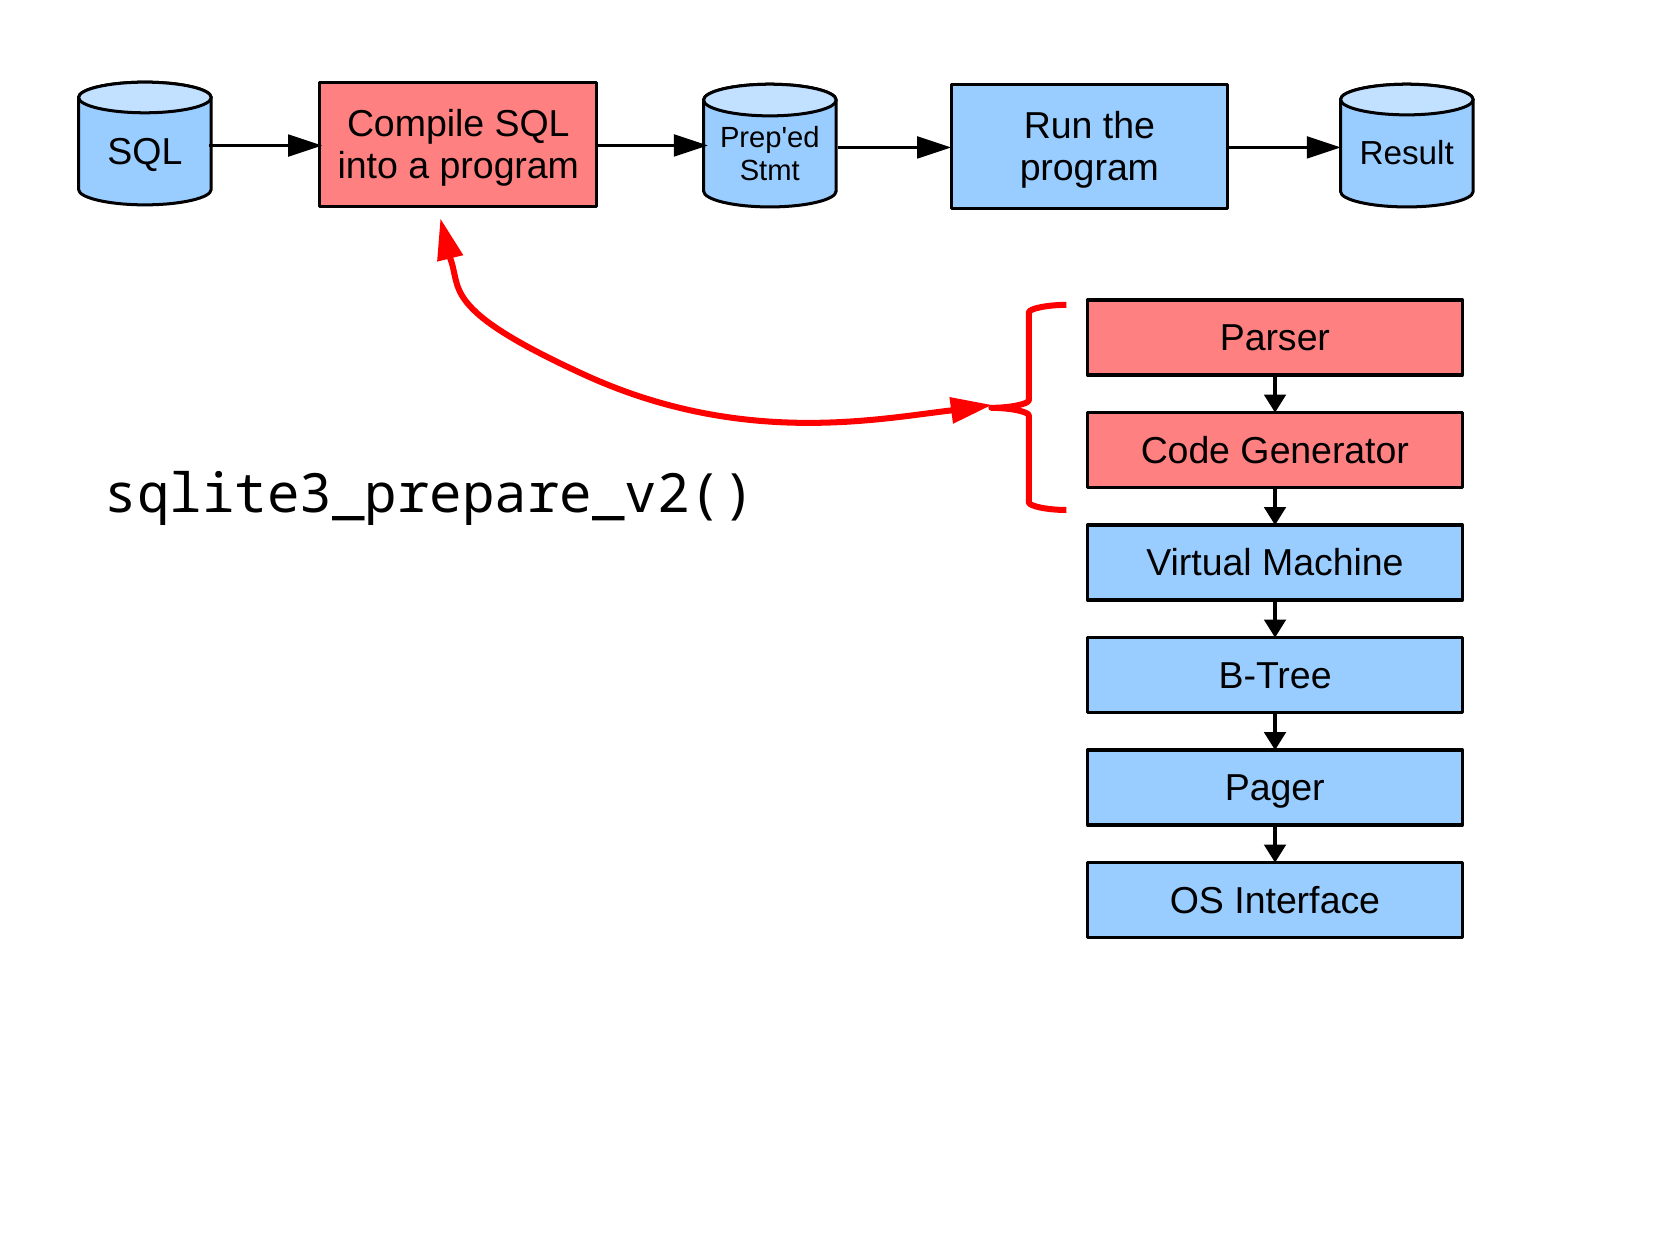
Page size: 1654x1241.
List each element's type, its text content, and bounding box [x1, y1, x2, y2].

text_box Compile SQL into a program [319, 82, 597, 207]
text_box A0 [1340, 84, 1474, 115]
text_box 0-240 [703, 84, 837, 116]
text_box Pager [1087, 750, 1463, 826]
text_box Parser [1087, 300, 1463, 376]
text_box Virtual Machine [1087, 525, 1463, 601]
text_box Code Generator [1087, 412, 1463, 488]
title A Better Varint... [78, 82, 212, 113]
text_box B-Tree [1087, 637, 1463, 713]
text_box SQL [78, 98, 212, 205]
text_box Prep'ed Stmt [703, 101, 837, 207]
text_box sqlite3_prepare_v2() [90, 447, 775, 526]
text_box Result [1340, 100, 1474, 207]
text_box OS Interface [1087, 862, 1463, 938]
text_box Run the program [951, 84, 1228, 209]
